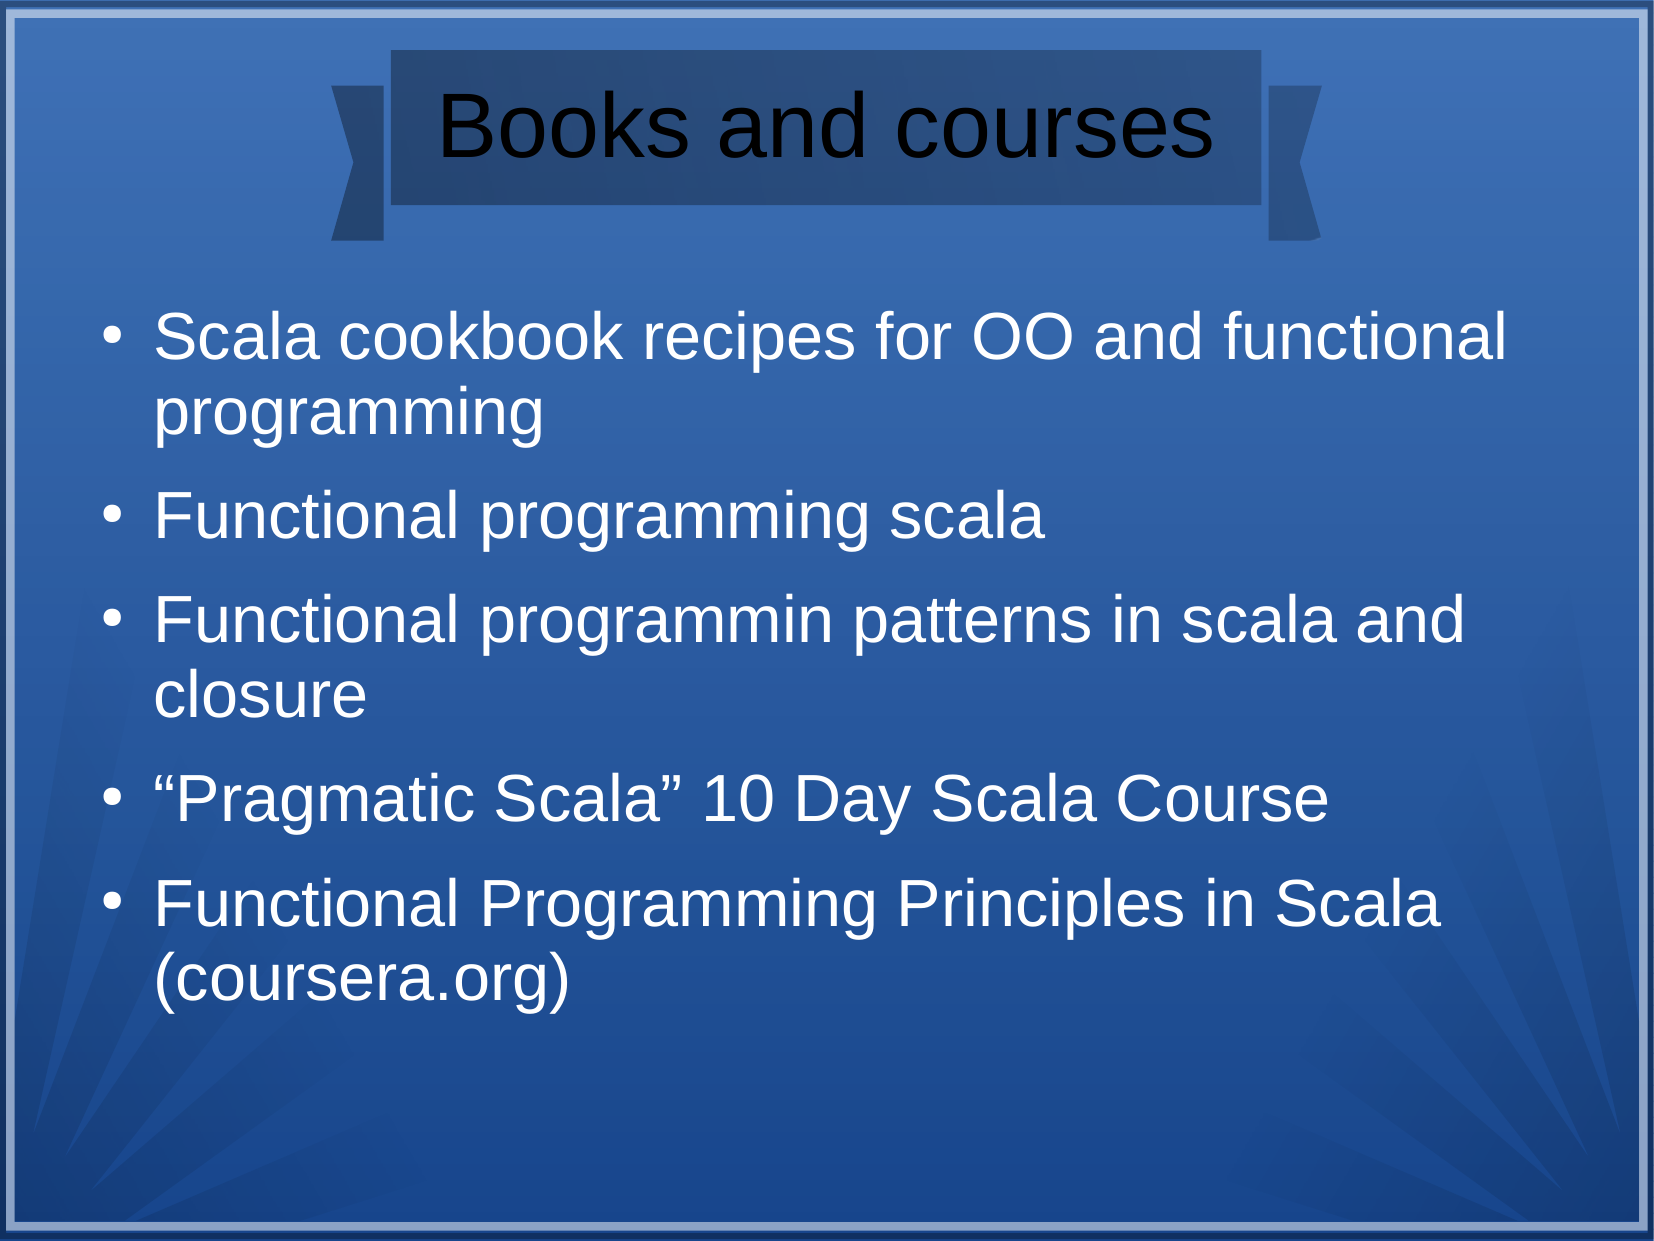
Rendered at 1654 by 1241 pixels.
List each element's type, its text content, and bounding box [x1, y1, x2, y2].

list Scala cookbook recipes for OO and functional programming Functional programming scala Functional programmin patterns in scala and closure “Pragmatic Scala” 10 Day Scala Course Functional Programming Principles in Scala (coursera.org) [82, 299, 1571, 1241]
title Books and courses [389, 47, 1264, 205]
